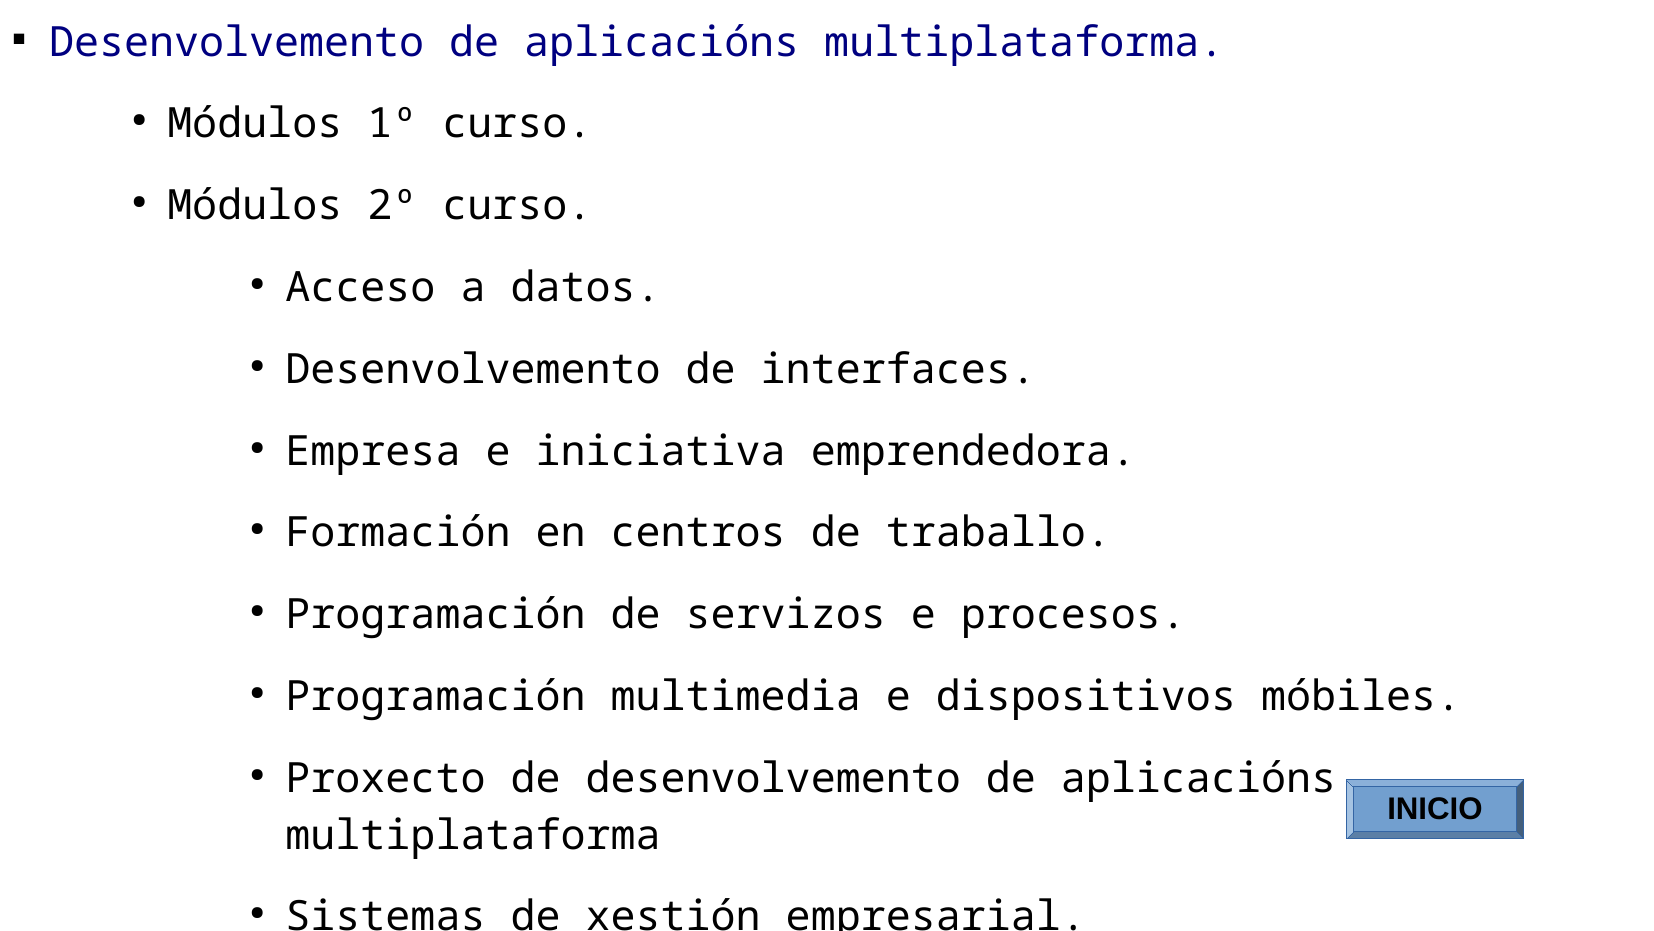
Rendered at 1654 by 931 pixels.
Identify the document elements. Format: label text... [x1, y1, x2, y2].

text_box INICIO [1354, 787, 1516, 831]
text_box Desenvolvemento de aplicacións multiplataforma. Módulos 1º curso. Módulos 2º curso. Acceso a datos. Desenvolvemento de interfaces. Empresa e iniciativa emprendedora. Formación en centros de traballo. Programación de servizos e procesos. Programación multimedia e dispositivos móbiles. Proxecto de desenvolvemento de aplicacións multiplataforma Sistemas de xestión empresarial. Desenvolvemento de aplicacións web. [0, 3, 1654, 931]
